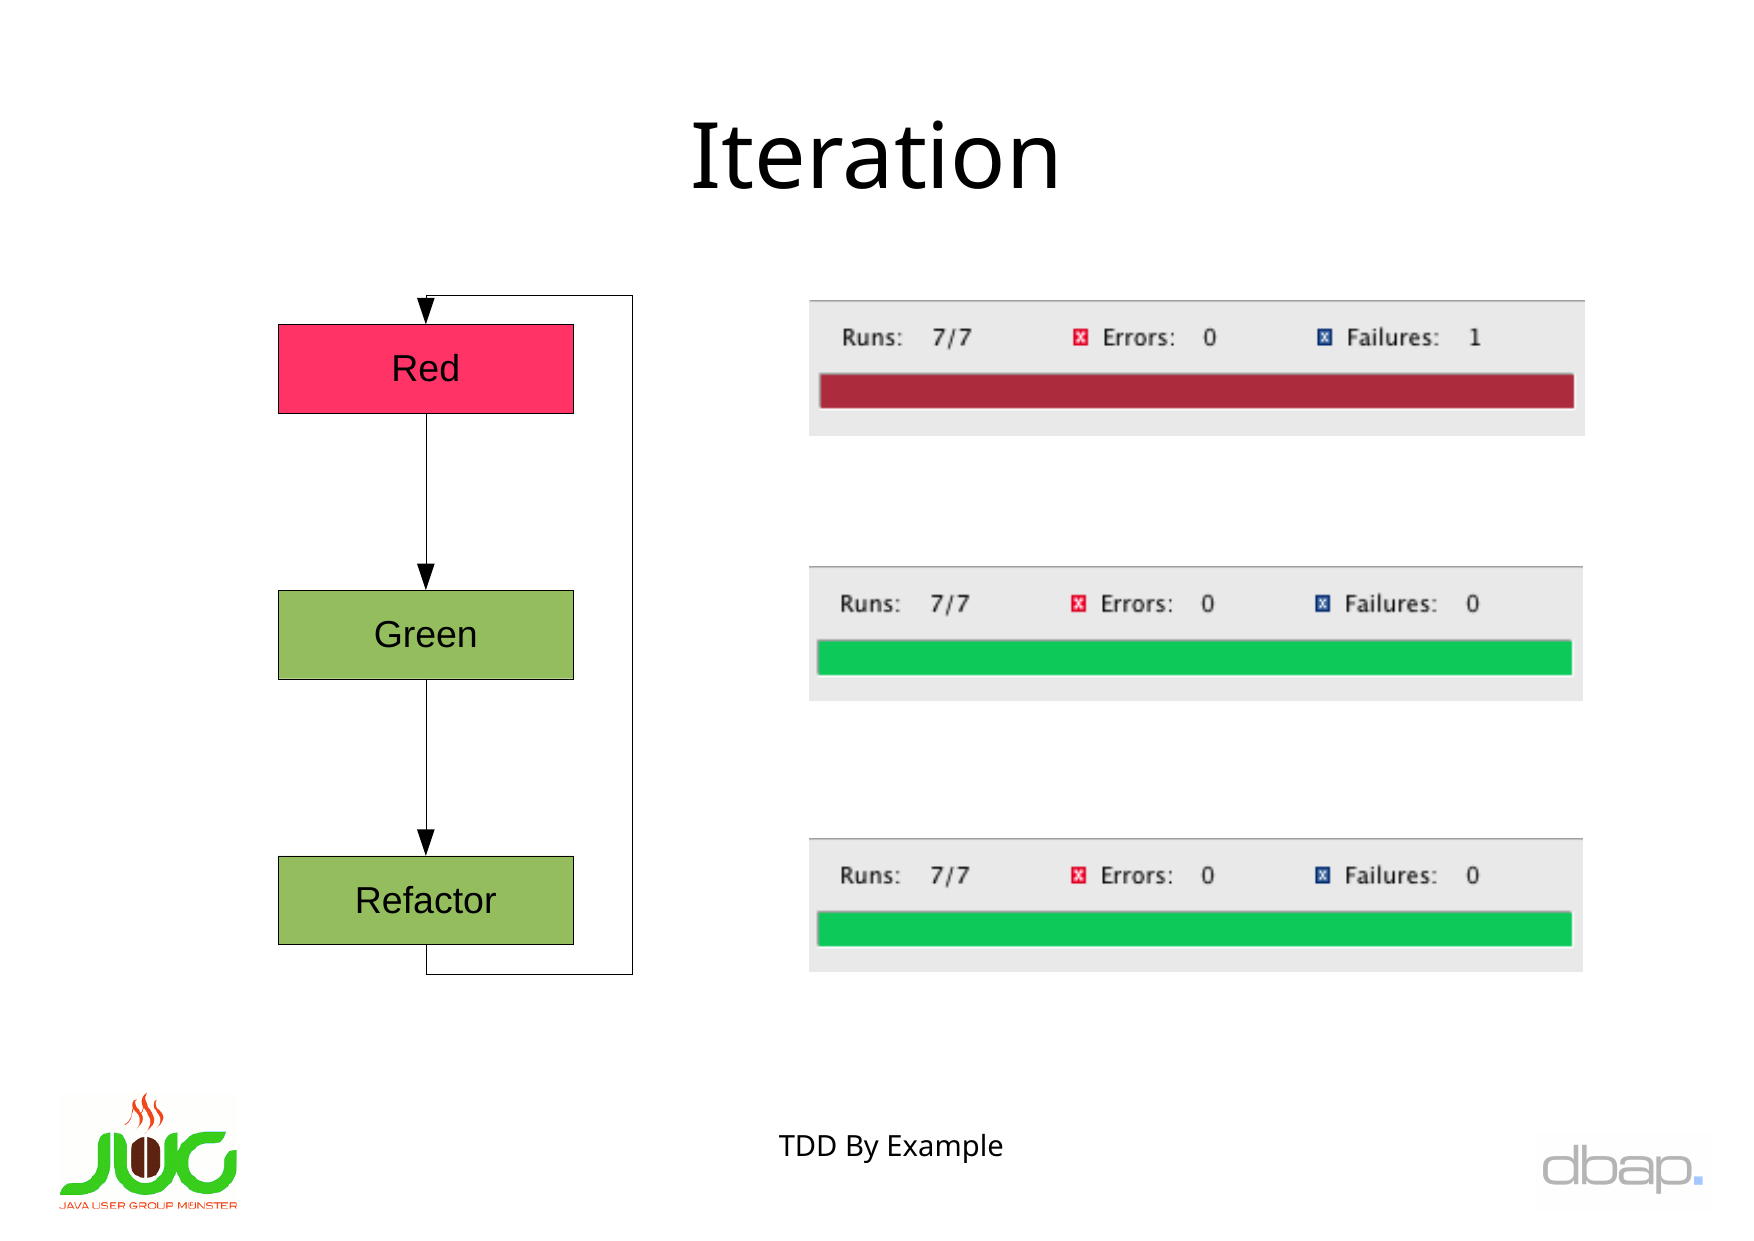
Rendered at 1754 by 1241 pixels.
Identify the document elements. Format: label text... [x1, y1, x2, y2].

picture [809, 838, 1583, 972]
picture [1535, 1133, 1713, 1211]
picture [59, 1092, 237, 1209]
picture [809, 566, 1583, 701]
title Iteration [87, 49, 1667, 257]
chart [130, 235, 701, 1089]
picture [809, 300, 1585, 436]
